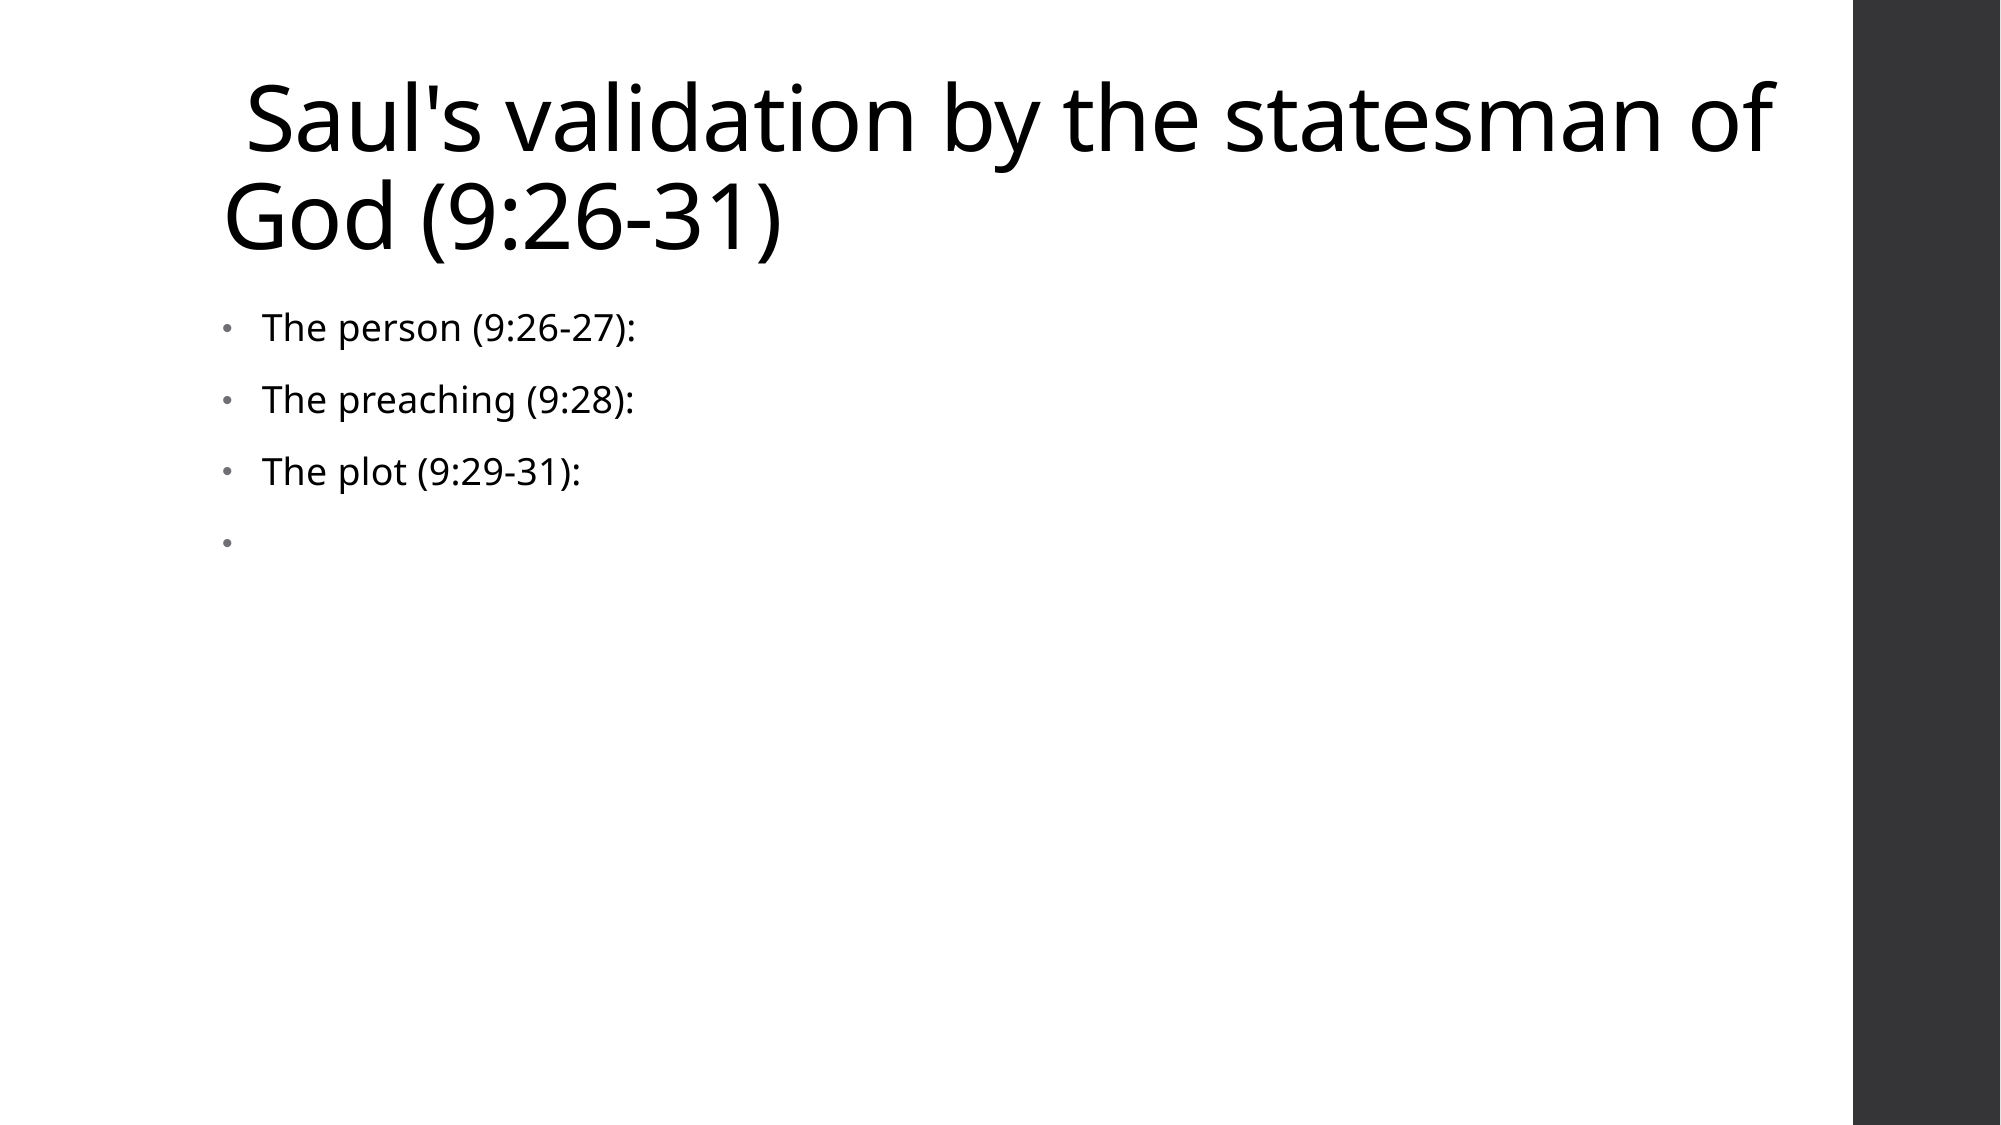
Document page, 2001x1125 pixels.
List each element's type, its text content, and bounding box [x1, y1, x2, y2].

title Saul's validation by the statesman of God (9:26-31) [206, 60, 1797, 278]
list The person (9:26-27): The preaching (9:28): The plot (9:29-31): [206, 299, 1617, 1014]
